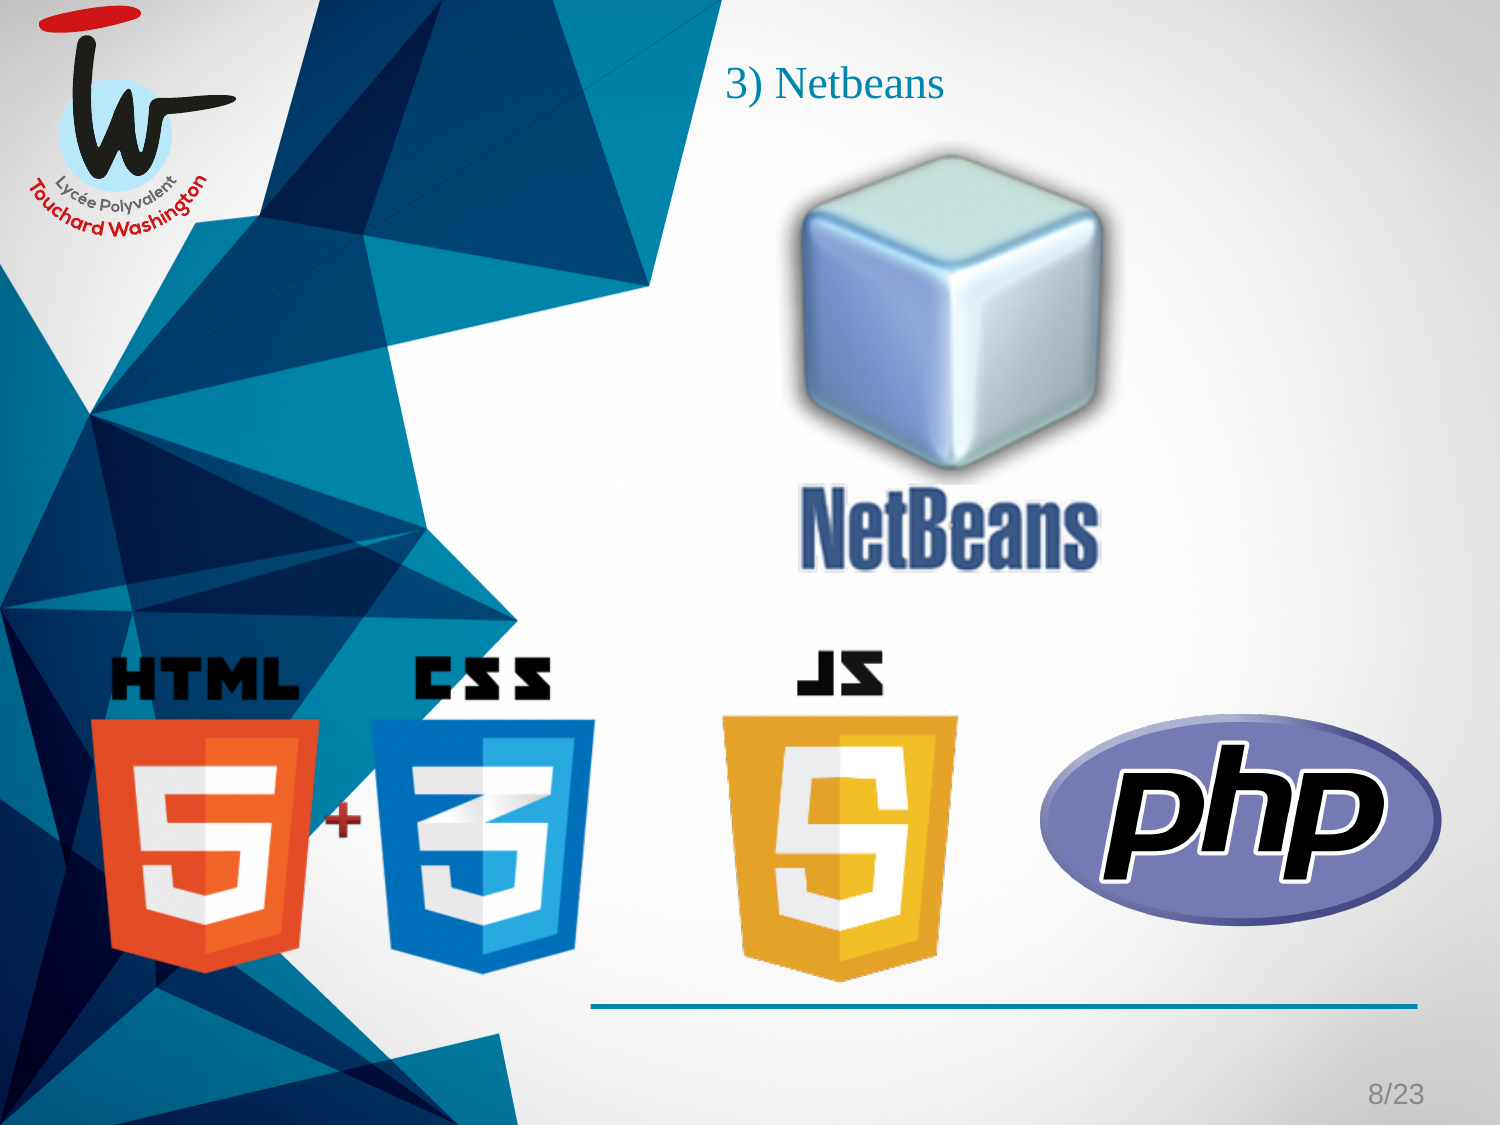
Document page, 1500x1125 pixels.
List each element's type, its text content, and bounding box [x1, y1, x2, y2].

title 3) Netbeans [118, 0, 945, 178]
picture [0, 0, 1500, 1125]
